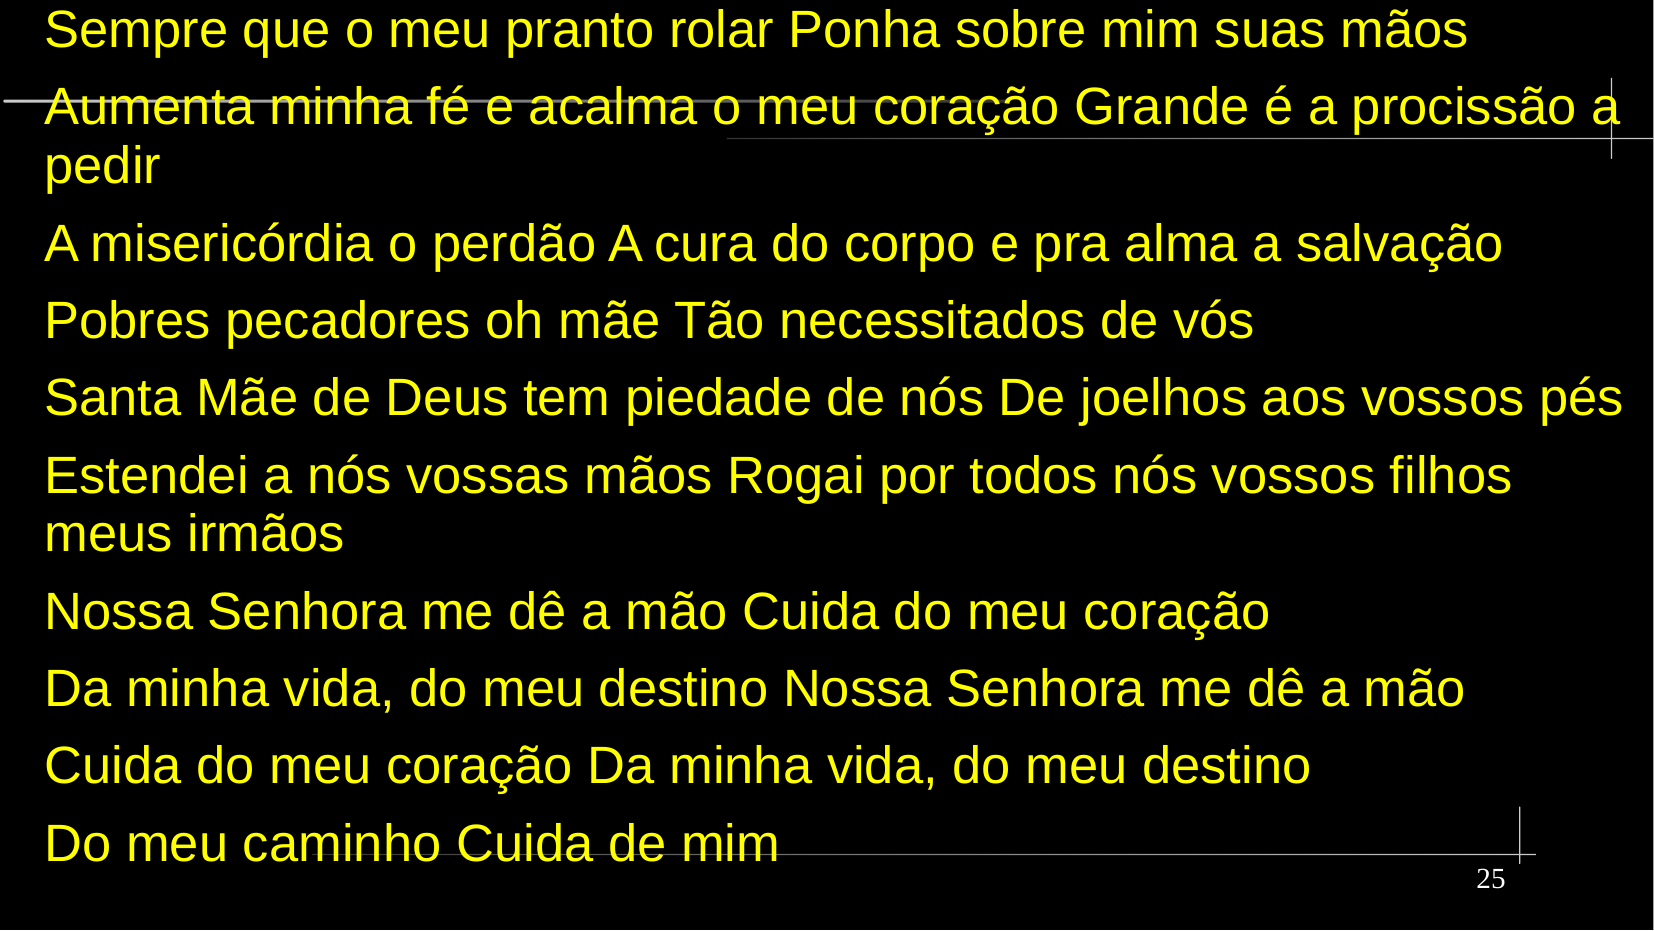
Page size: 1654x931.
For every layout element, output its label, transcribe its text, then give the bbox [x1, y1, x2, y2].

list Sempre que o meu pranto rolar Ponha sobre mim suas mãos Aumenta minha fé e acalma o meu coração Grande é a procissão a pedir A misericórdia o perdão A cura do corpo e pra alma a salvação Pobres pecadores oh mãe Tão necessitados de vós Santa Mãe de Deus tem piedade de nós De joelhos aos vossos pés Estendei a nós vossas mãos Rogai por todos nós vossos filhos meus irmãos Nossa Senhora me dê a mão Cuida do meu coração Da minha vida, do meu destino Nossa Senhora me dê a mão Cuida do meu coração Da minha vida, do meu destino Do meu caminho Cuida de mim [0, 0, 1654, 931]
